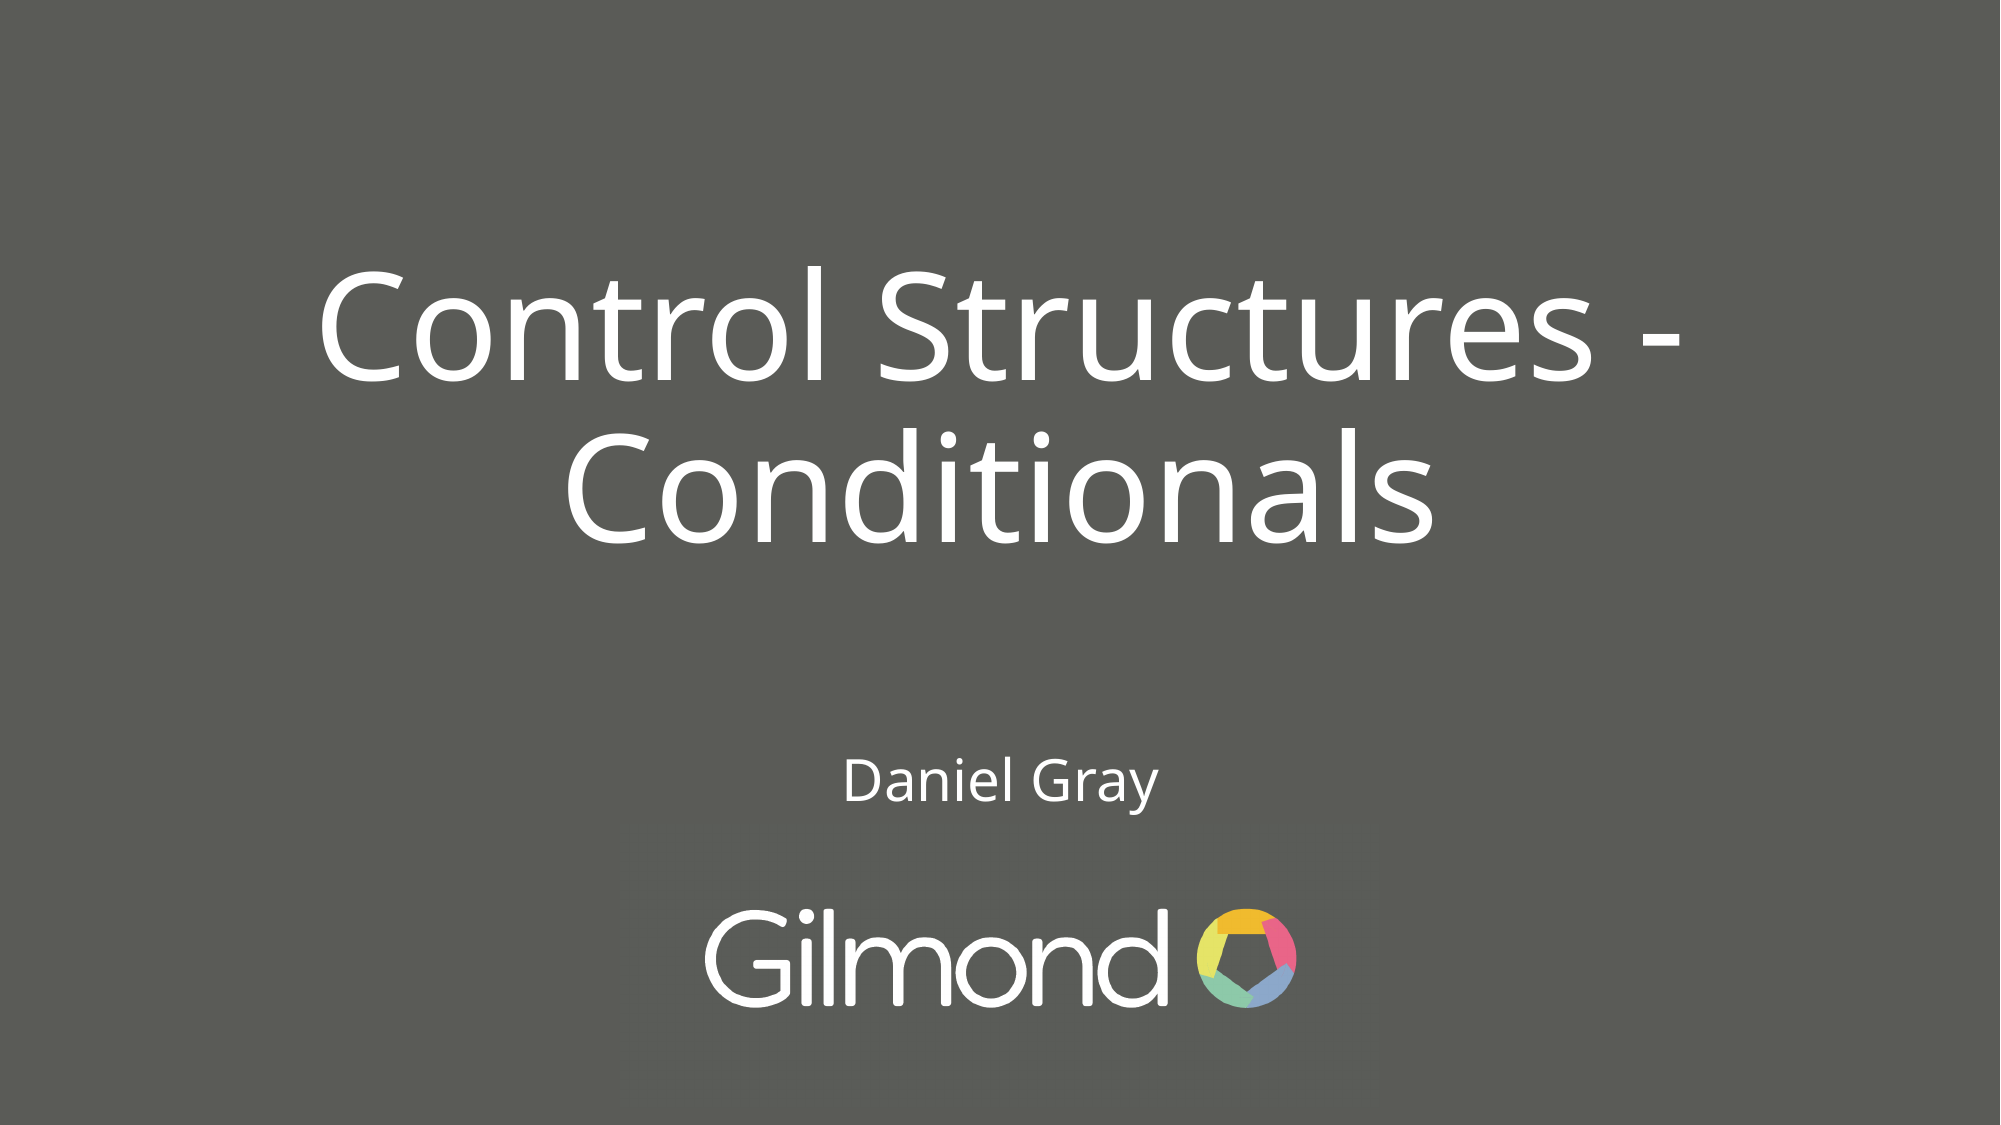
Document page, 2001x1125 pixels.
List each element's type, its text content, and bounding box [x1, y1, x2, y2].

subtitle Control Structures - Conditionals [249, 211, 1750, 581]
subtitle Daniel Gray [249, 581, 1750, 985]
picture [620, 824, 1380, 1108]
